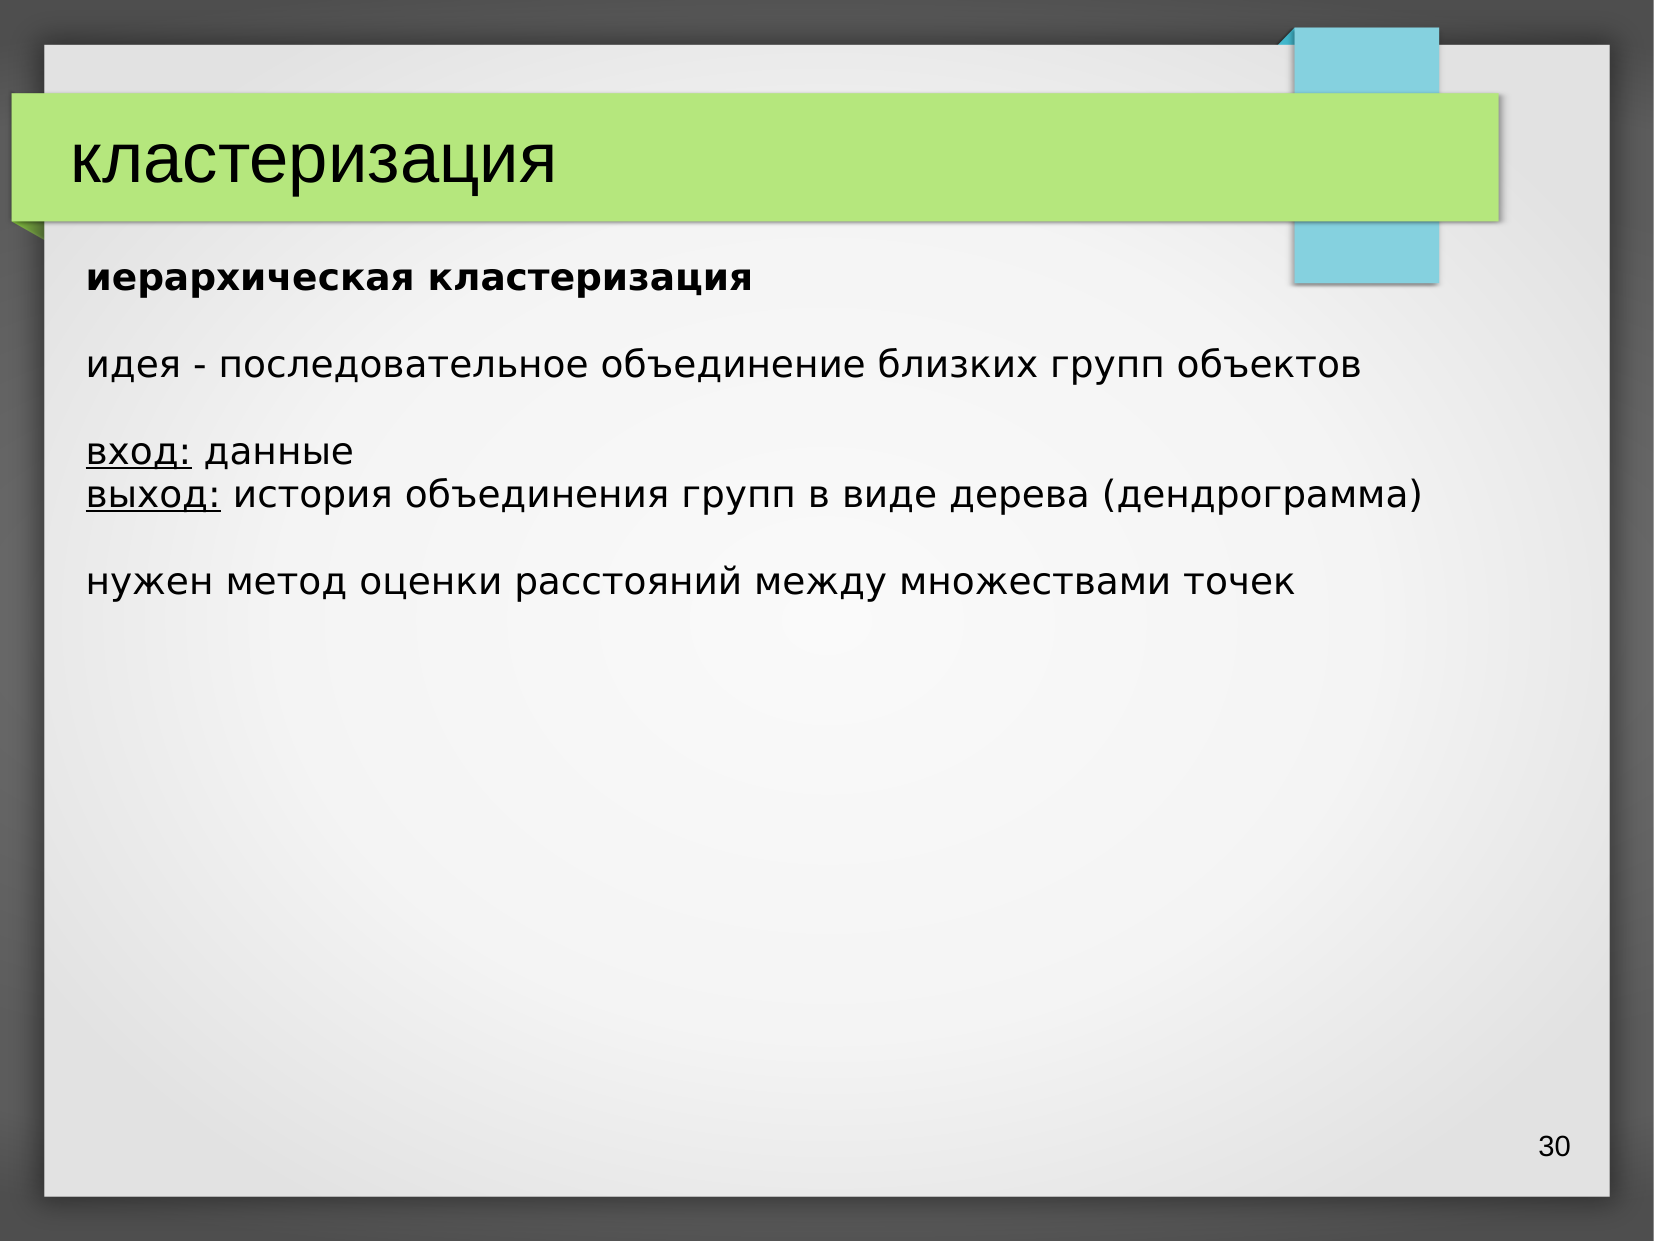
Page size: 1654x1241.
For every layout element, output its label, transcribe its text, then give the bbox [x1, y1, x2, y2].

title кластеризация [70, 118, 1205, 199]
text_box иерархическая кластеризация идея - последовательное объединение близких групп объектов вход: данные выход: история объединения групп в виде дерева (дендрограмма) нужен метод оценки расстояний между множествами точек [70, 248, 1560, 792]
picture [0, 0, 1654, 1241]
